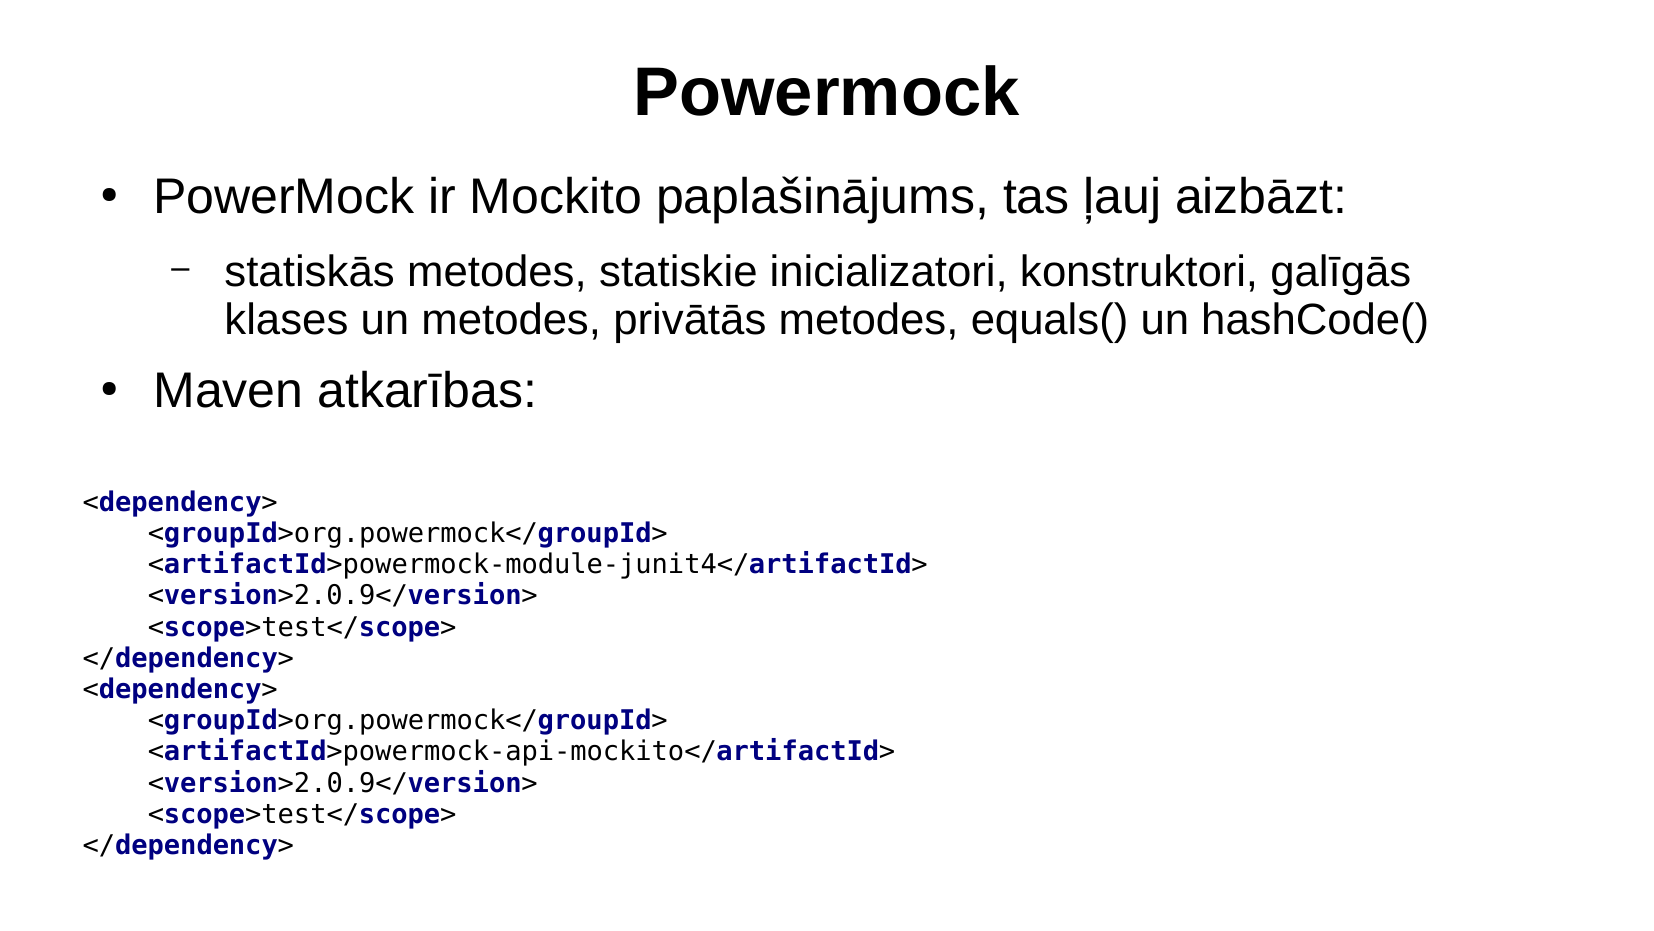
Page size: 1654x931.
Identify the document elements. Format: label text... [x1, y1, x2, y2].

title Powermock [82, 37, 1571, 147]
list PowerMock ir Mockito paplašinājums, tas ļauj aizbāzt: statiskās metodes, statiskie inicializatori, konstruktori, galīgās klases un metodes, privātās metodes, equals() un hashCode() Maven atkarības: <dependency> <groupId>org.powermock</groupId> <artifactId>powermock-module-junit4</artifactId> <version>2.0.9</version> <scope>test</scope> </dependency> <dependency> <groupId>org.powermock</groupId> <artifactId>powermock-api-mockito</artifactId> <version>2.0.9</version> <scope>test</scope> </dependency> [82, 168, 1538, 889]
